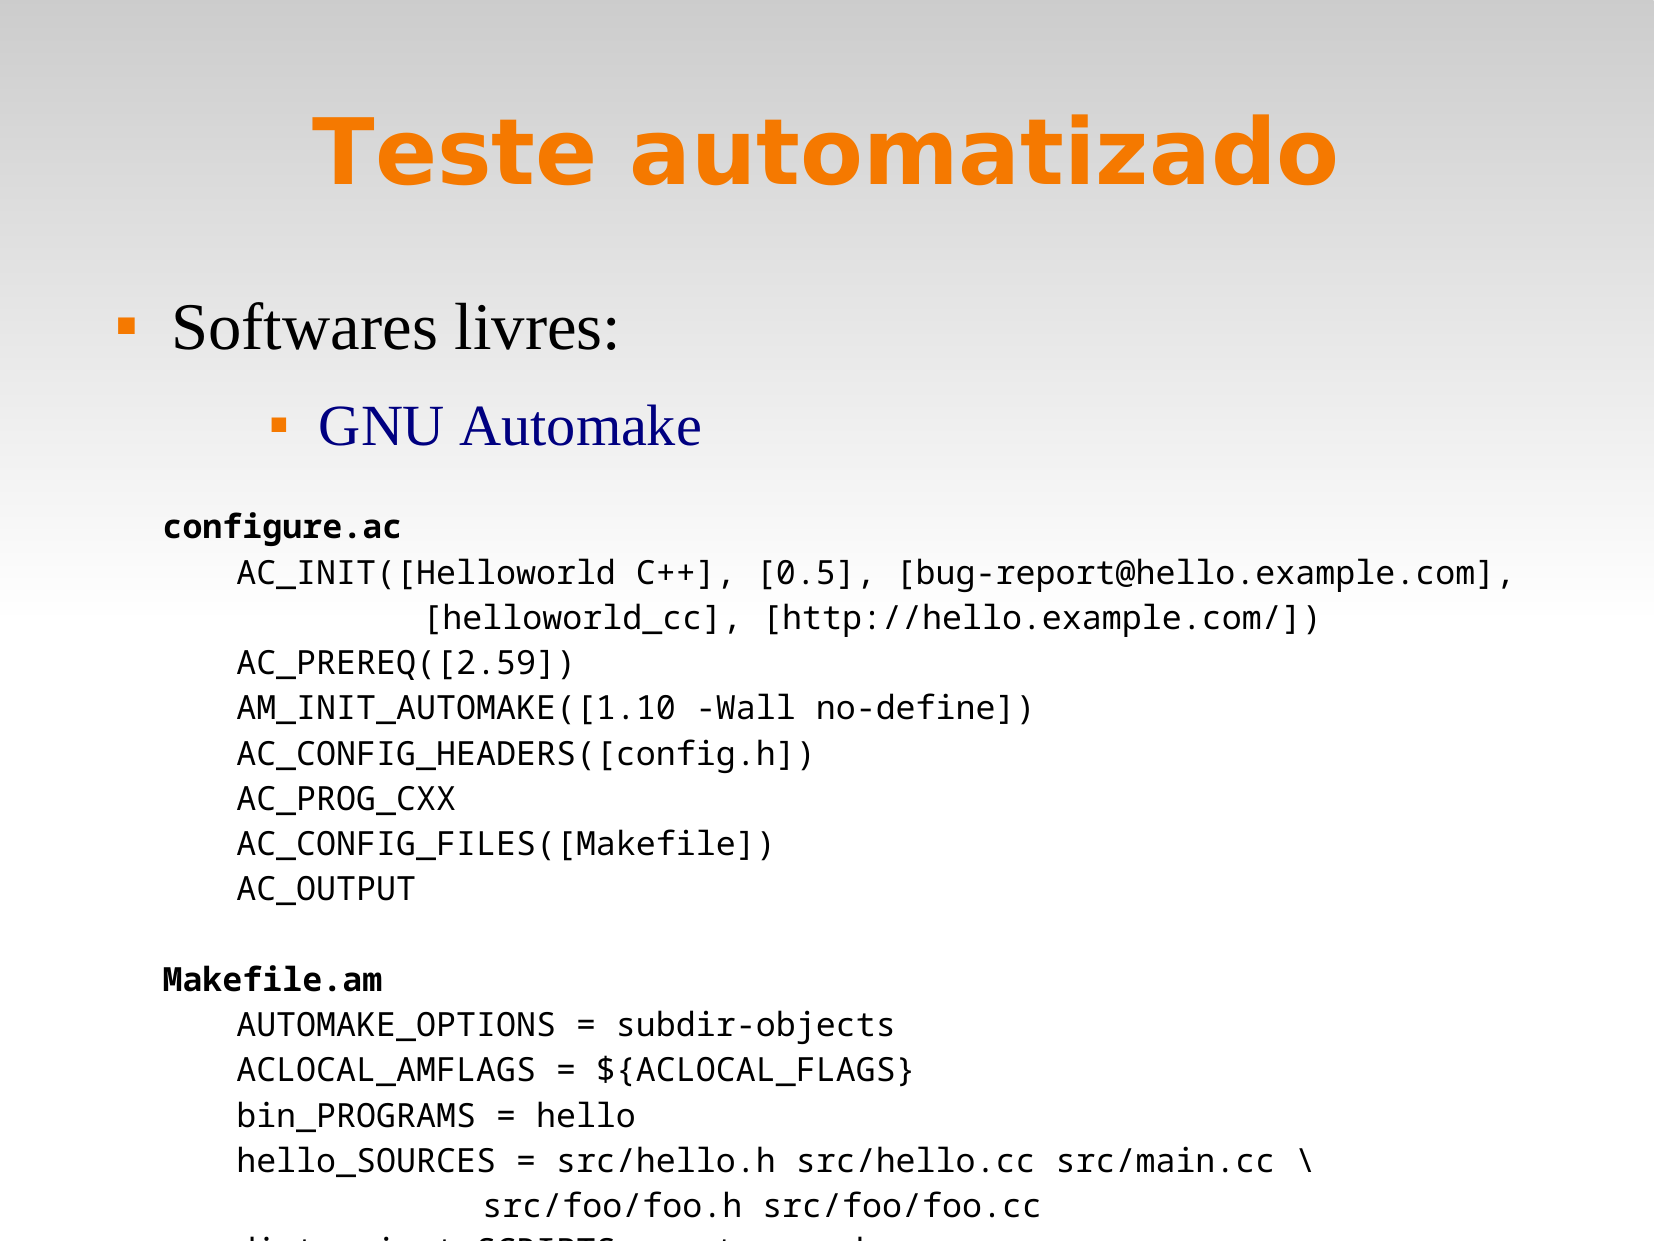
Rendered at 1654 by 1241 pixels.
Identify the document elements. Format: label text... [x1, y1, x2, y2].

title Teste automatizado [82, 49, 1571, 257]
list Softwares livres: GNU Automake [82, 290, 1571, 1109]
text_box configure.ac AC_INIT([Helloworld C++], [0.5], [bug-report@hello.example.com], [helloworld_cc], [http://hello.example.com/]) AC_PREREQ([2.59]) AM_INIT_AUTOMAKE([1.10 -Wall no-define]) AC_CONFIG_HEADERS([config.h]) AC_PROG_CXX AC_CONFIG_FILES([Makefile]) AC_OUTPUT Makefile.am AUTOMAKE_OPTIONS = subdir-objects ACLOCAL_AMFLAGS = ${ACLOCAL_FLAGS} bin_PROGRAMS = hello hello_SOURCES = src/hello.h src/hello.cc src/main.cc \ src/foo/foo.h src/foo/foo.cc dist_noinst_SCRIPTS = autogen.sh [147, 496, 1565, 1176]
